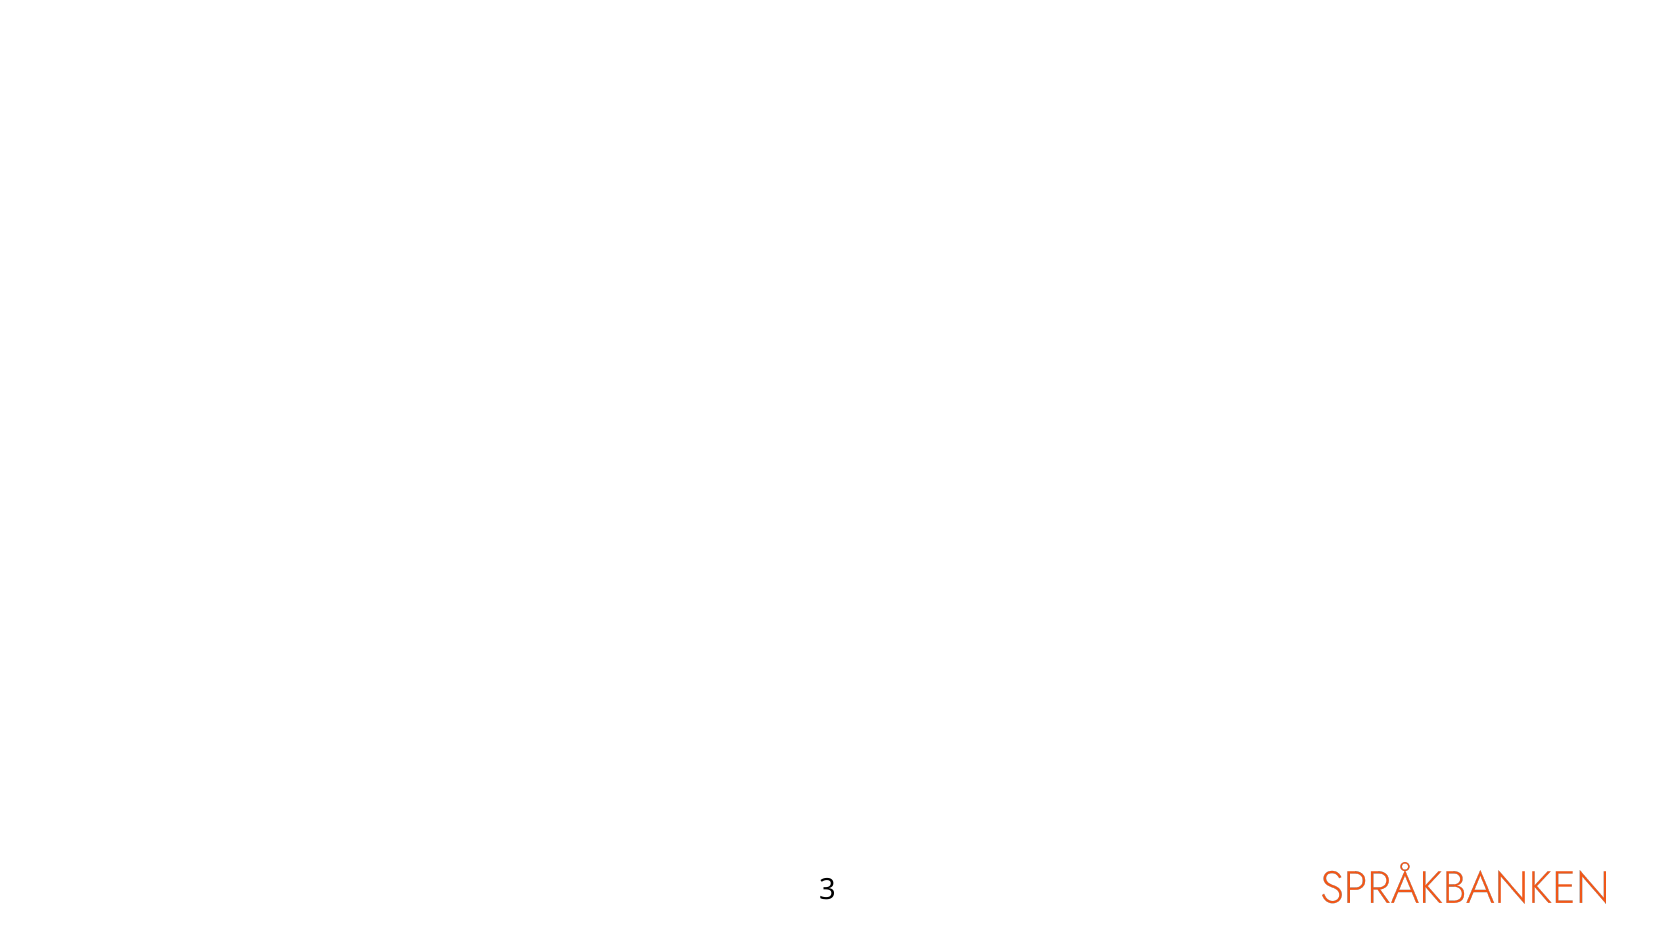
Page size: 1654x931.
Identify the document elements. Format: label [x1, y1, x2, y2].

picture [1322, 862, 1606, 904]
